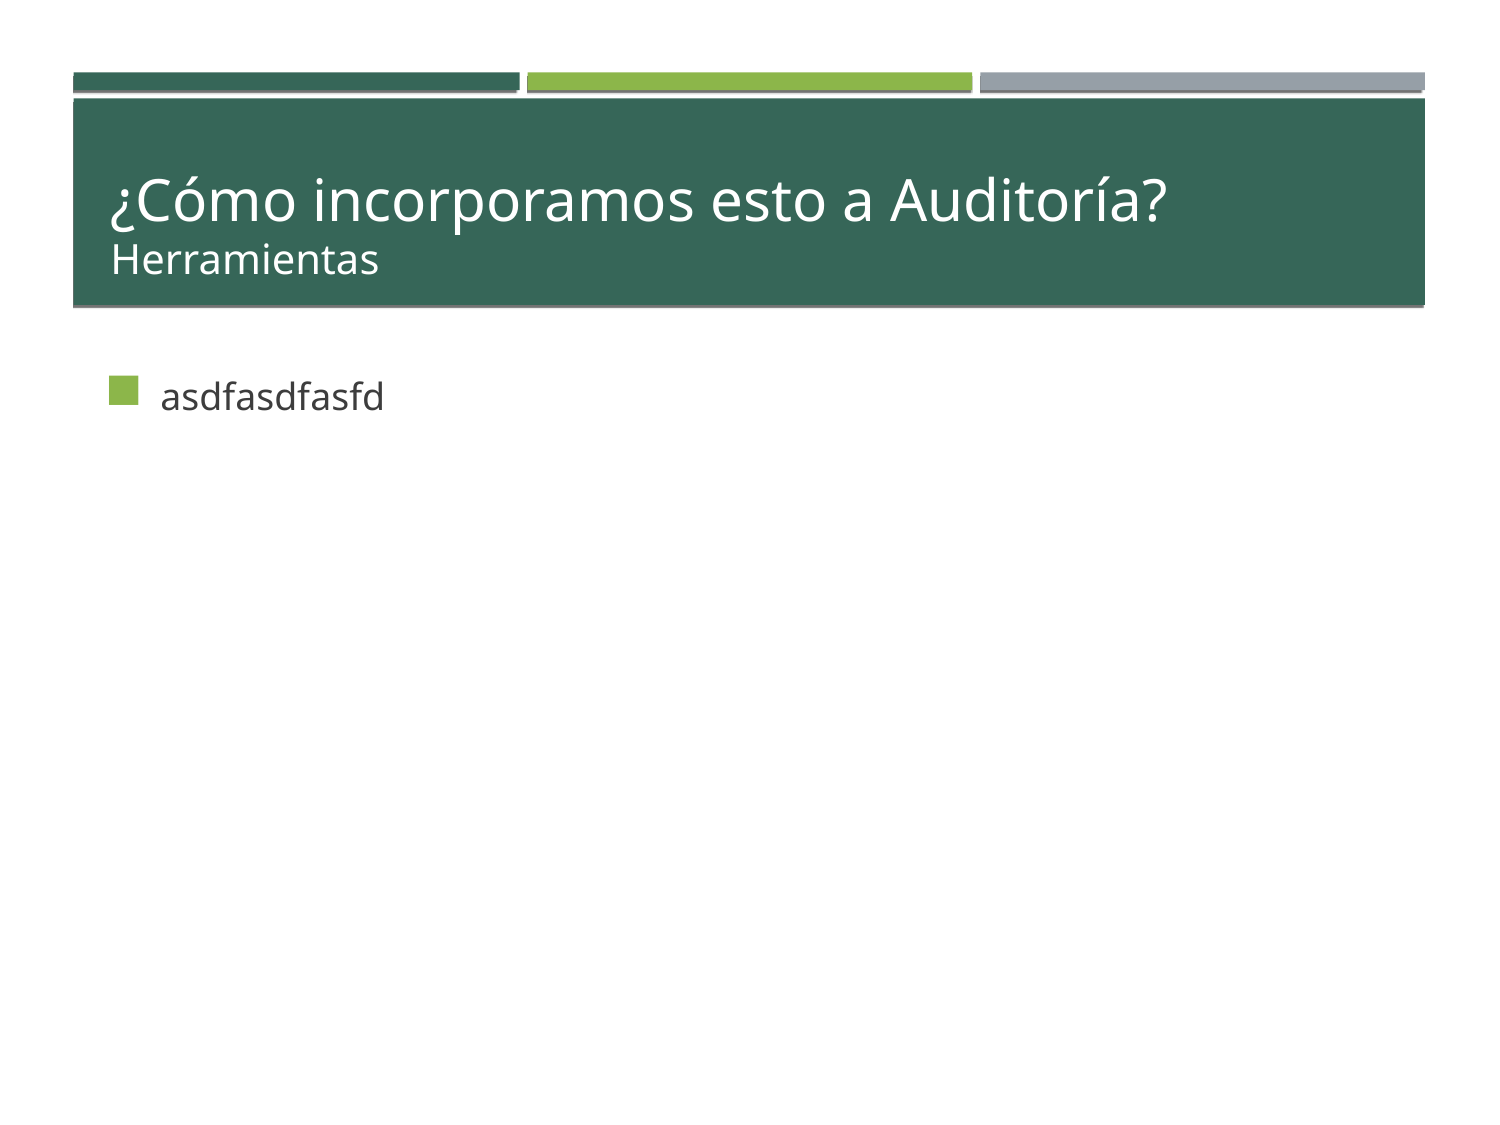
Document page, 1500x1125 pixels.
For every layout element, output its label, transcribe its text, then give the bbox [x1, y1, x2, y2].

title ¿Cómo incorporamos esto a Auditoría? Herramientas [95, 112, 1406, 291]
list asdfasdfasfd [95, 365, 1406, 962]
